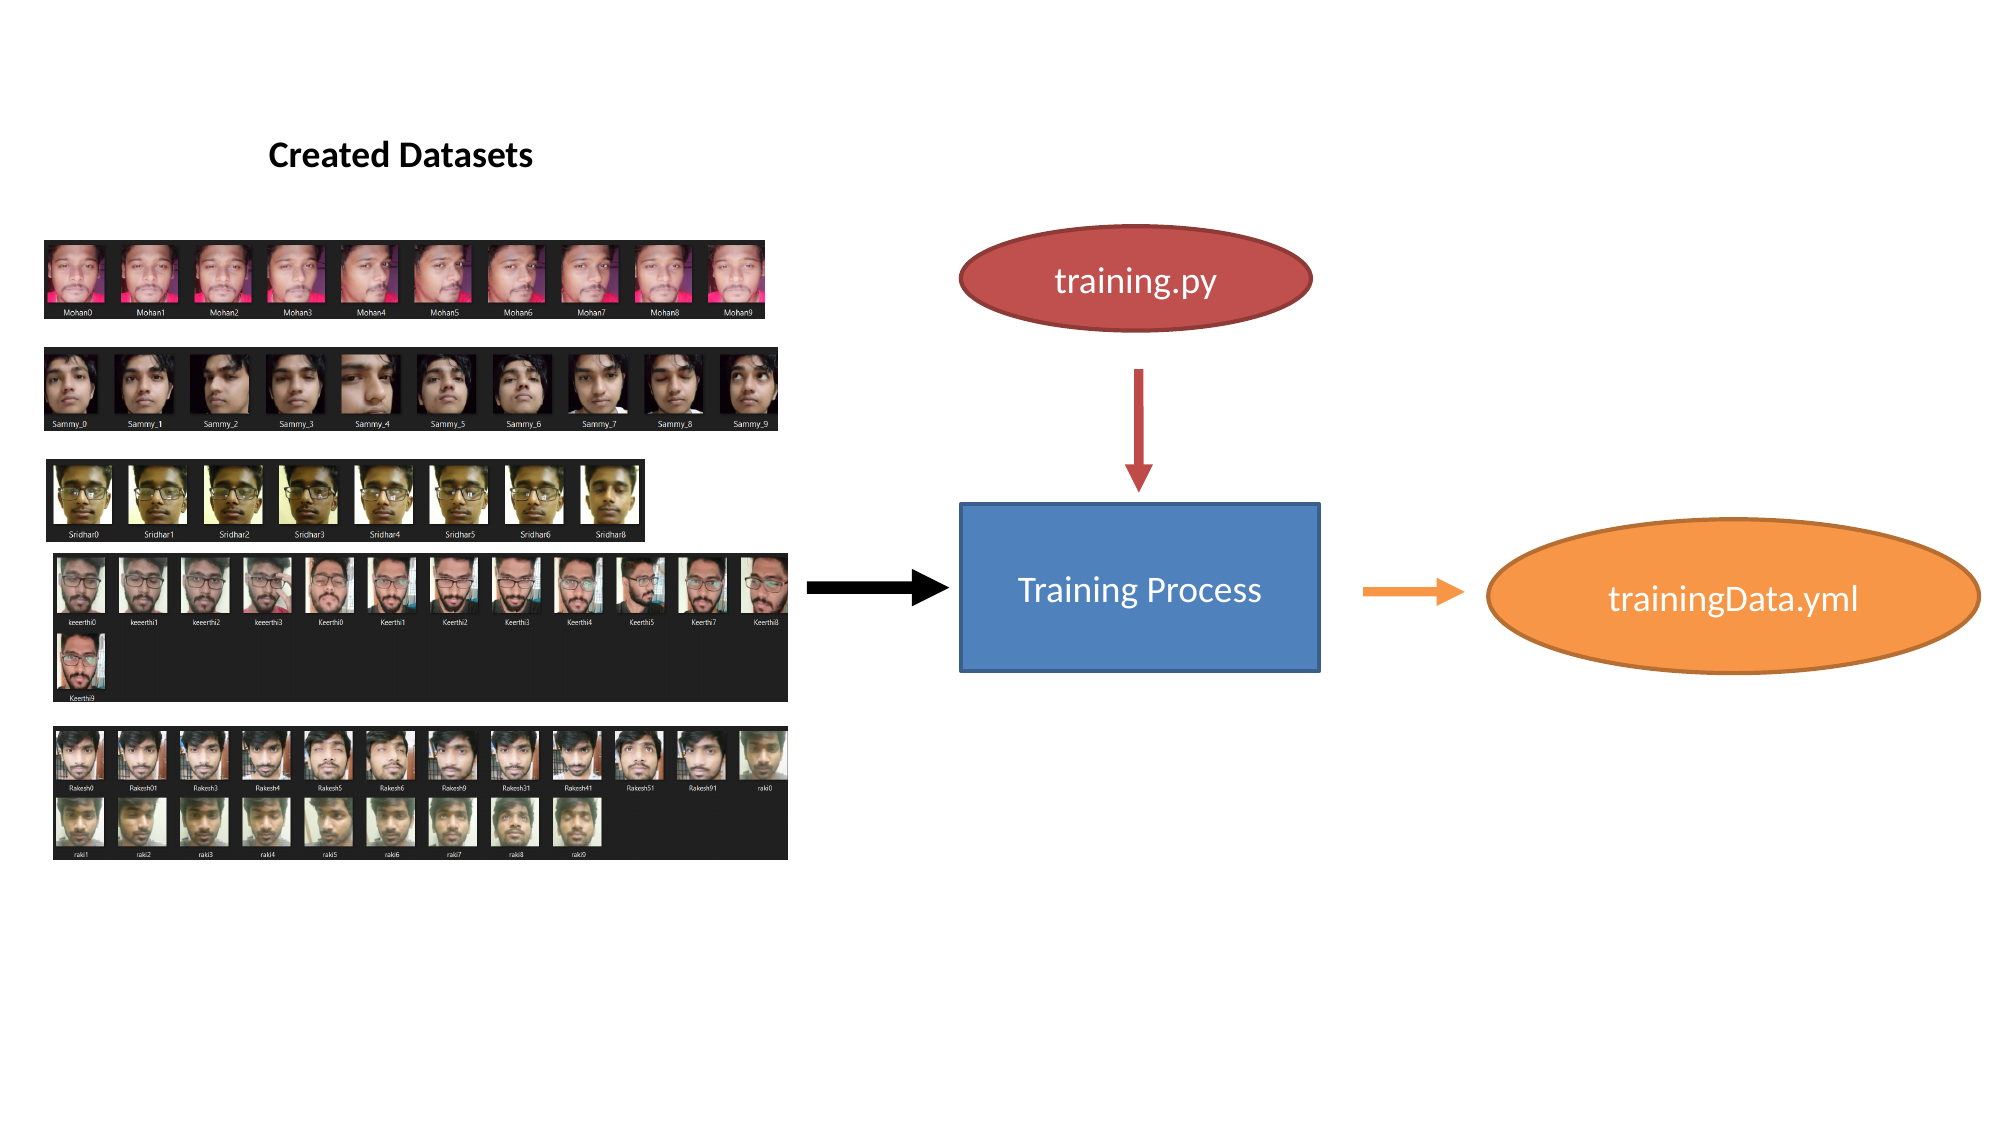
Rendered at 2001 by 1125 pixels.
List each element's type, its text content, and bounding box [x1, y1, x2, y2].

picture [53, 726, 788, 860]
text_box training.py [960, 226, 1311, 331]
text_box Training Process [961, 503, 1320, 672]
picture [46, 459, 645, 542]
text_box Created Datasets [254, 123, 551, 228]
text_box trainingData.yml [1488, 519, 1980, 674]
picture [44, 347, 778, 431]
picture [44, 240, 765, 319]
picture [53, 553, 788, 702]
